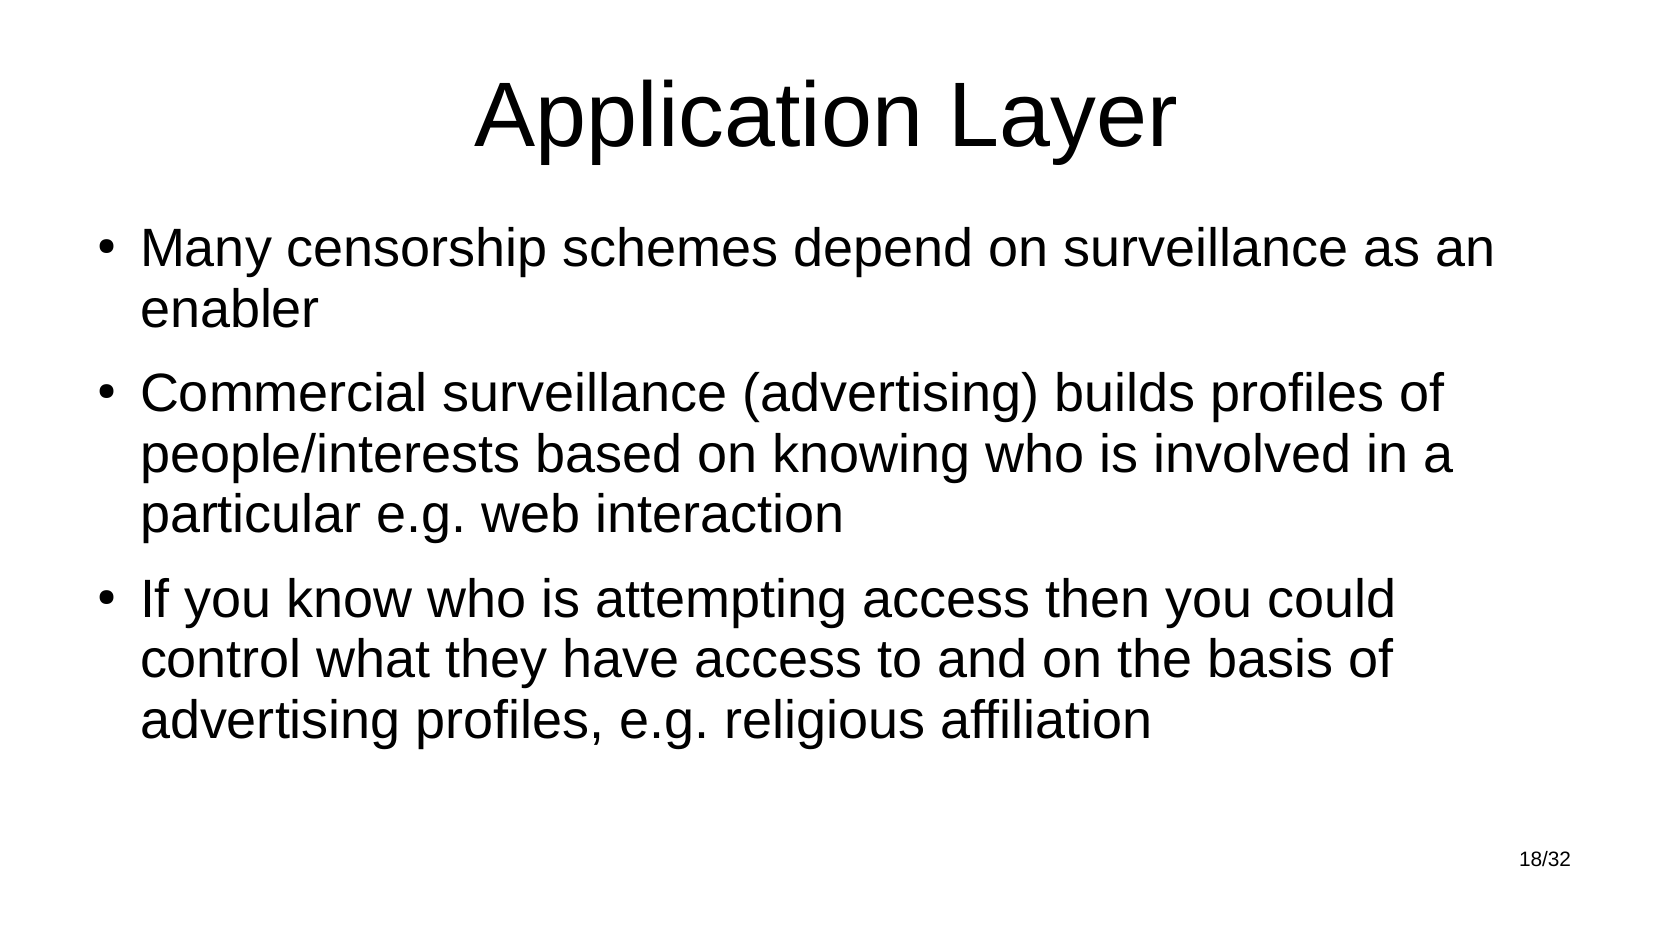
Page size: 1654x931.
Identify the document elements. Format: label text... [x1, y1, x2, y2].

title Application Layer [82, 37, 1571, 193]
list Many censorship schemes depend on surveillance as an enabler Commercial surveillance (advertising) builds profiles of people/interests based on knowing who is involved in a particular e.g. web interaction If you know who is attempting access then you could control what they have access to and on the basis of advertising profiles, e.g. religious affiliation [82, 217, 1571, 758]
